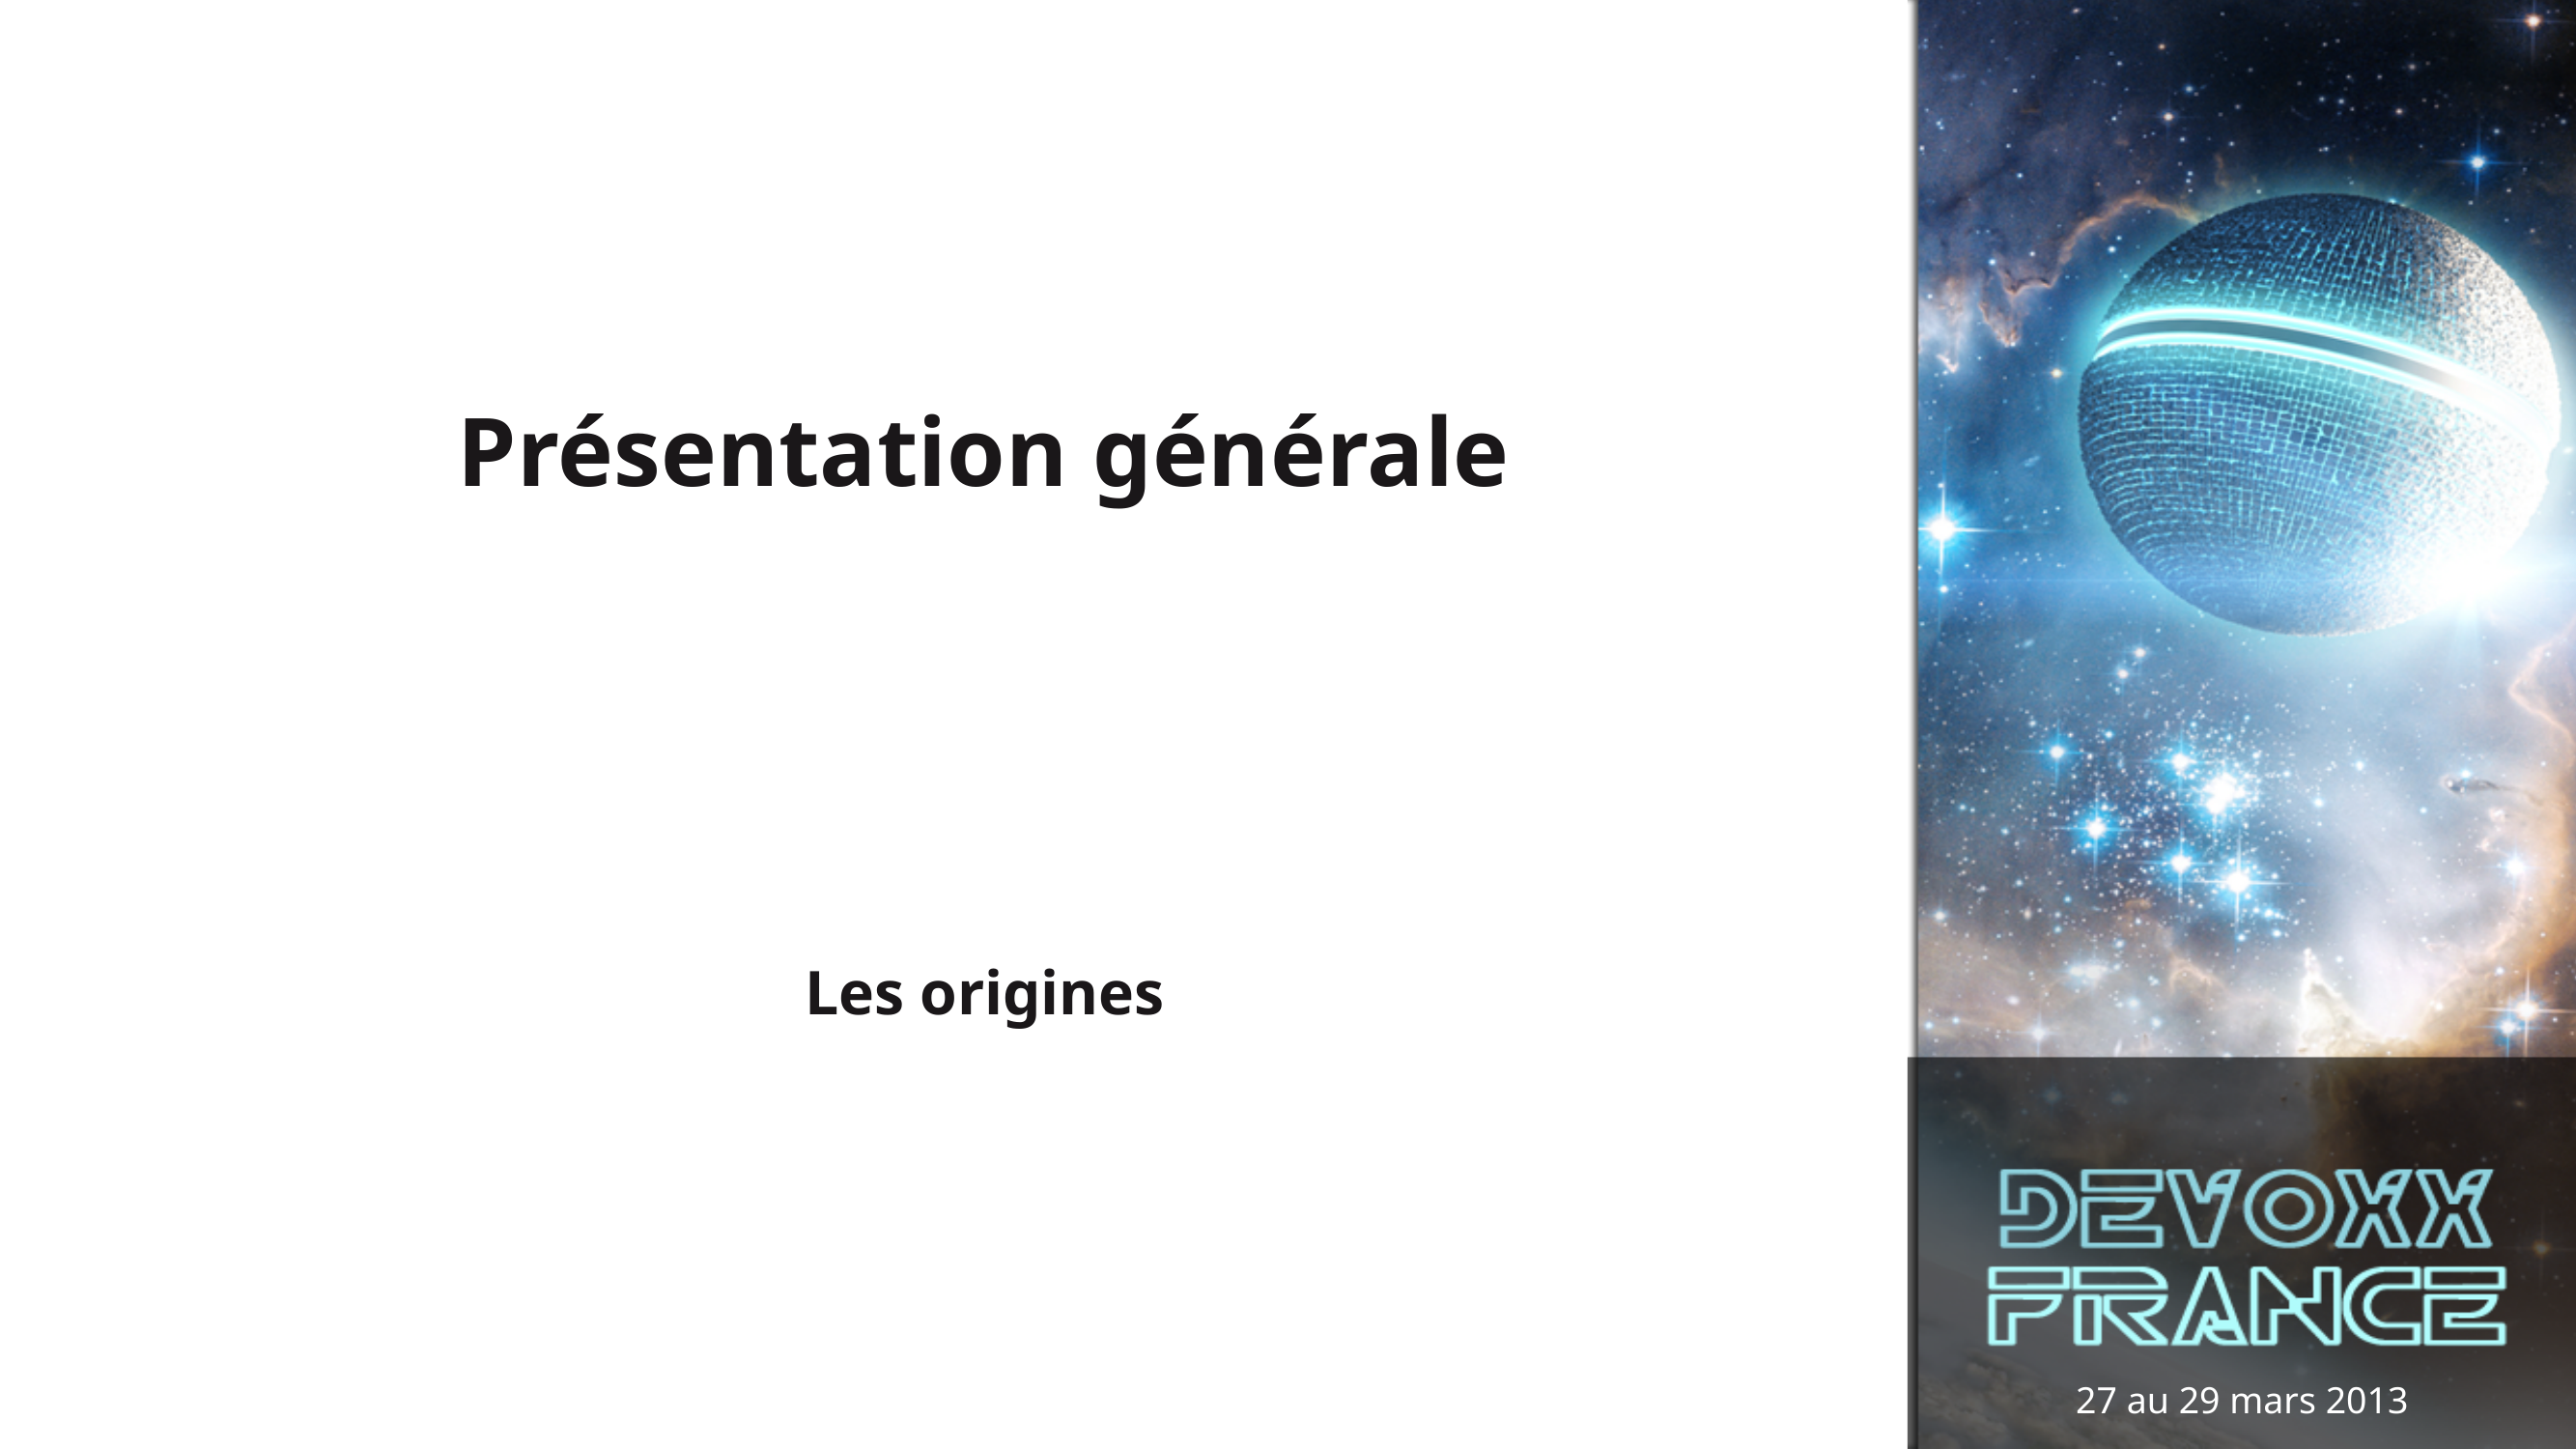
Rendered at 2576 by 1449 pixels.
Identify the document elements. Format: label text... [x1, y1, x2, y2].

picture [1907, 0, 2576, 1449]
title Présentation générale [171, 23, 1798, 513]
list Les origines [354, 946, 1616, 1406]
